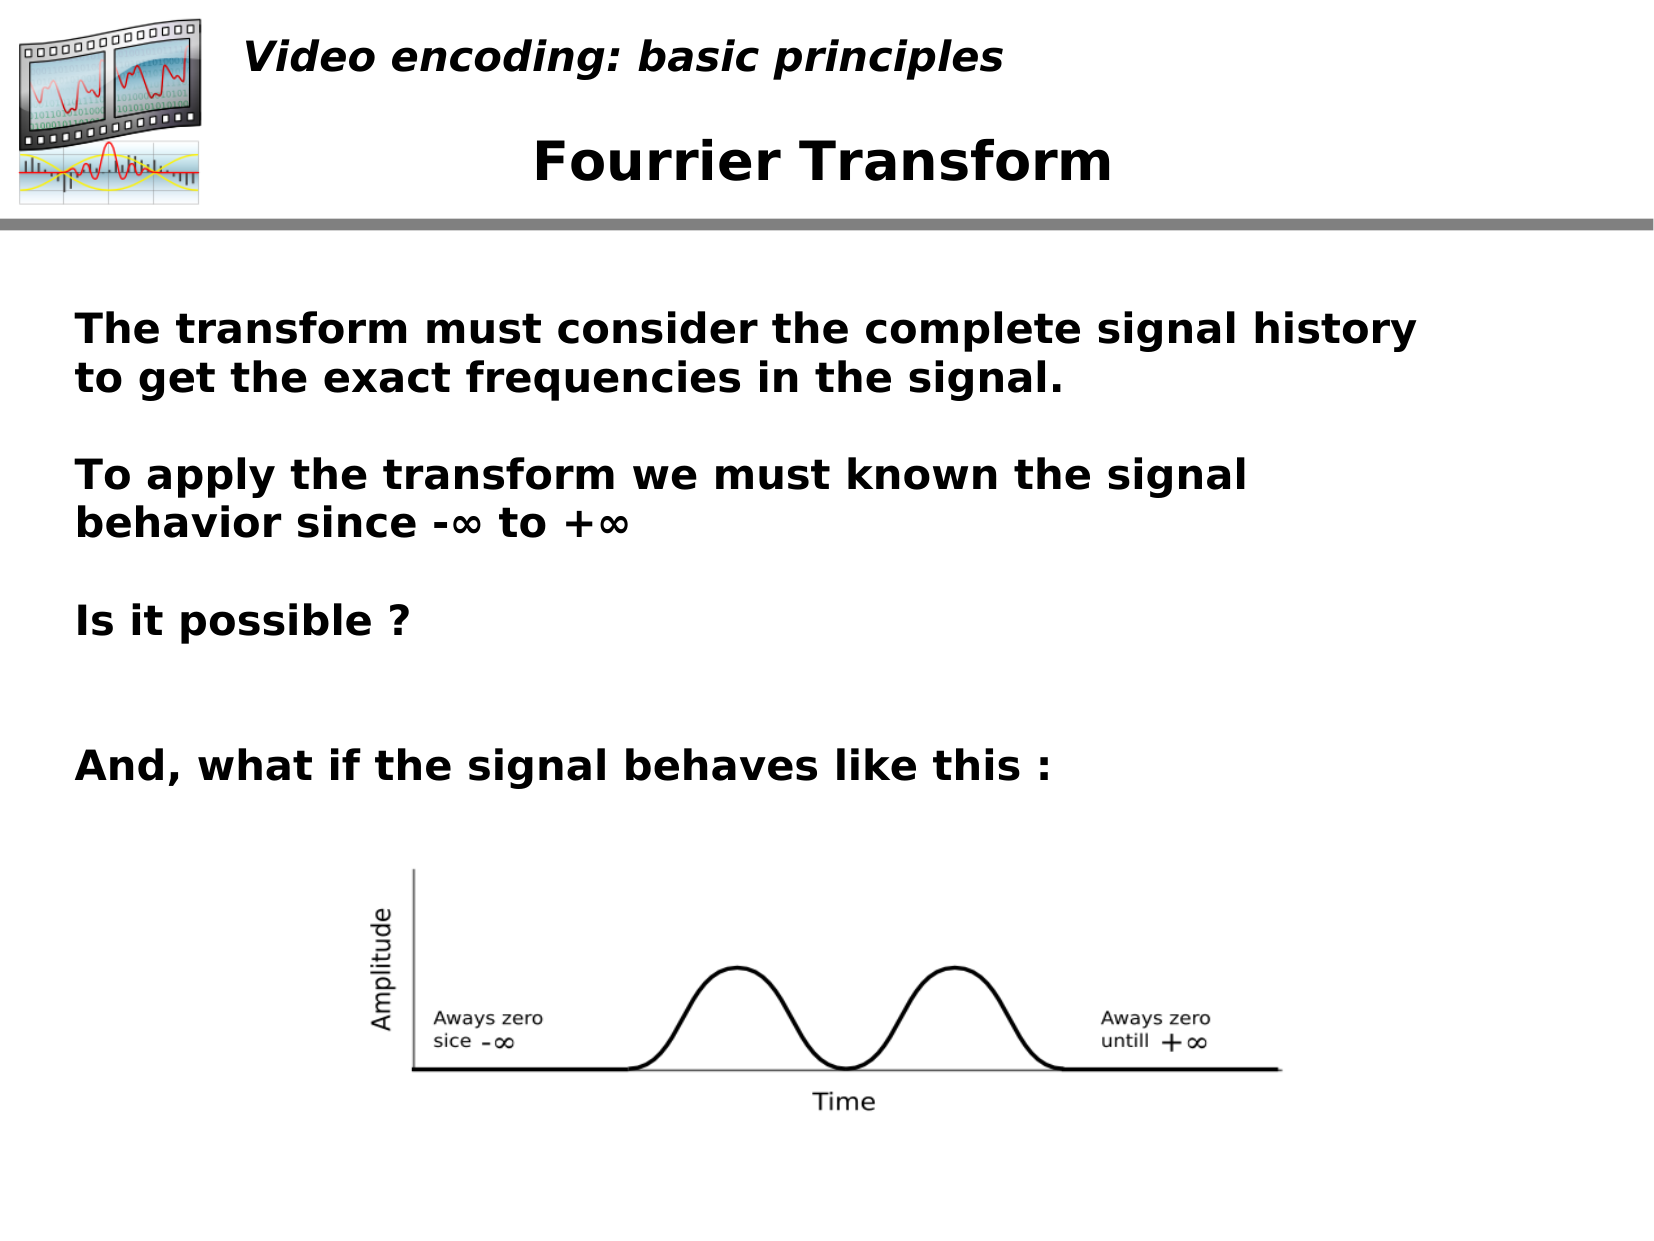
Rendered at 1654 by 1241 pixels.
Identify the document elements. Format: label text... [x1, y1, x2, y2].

picture [347, 850, 1300, 1123]
picture [0, 2, 225, 218]
text_box Video encoding: basic principles [228, 25, 1020, 89]
text_box Fourrier Transform [518, 122, 1131, 201]
text_box [0, 218, 1654, 231]
text_box The transform must consider the complete signal history to get the exact frequencies in the signal. To apply the transform we must known the signal behavior since -∞ to +∞ Is it possible ? And, what if the signal behaves like this : [59, 297, 1433, 847]
